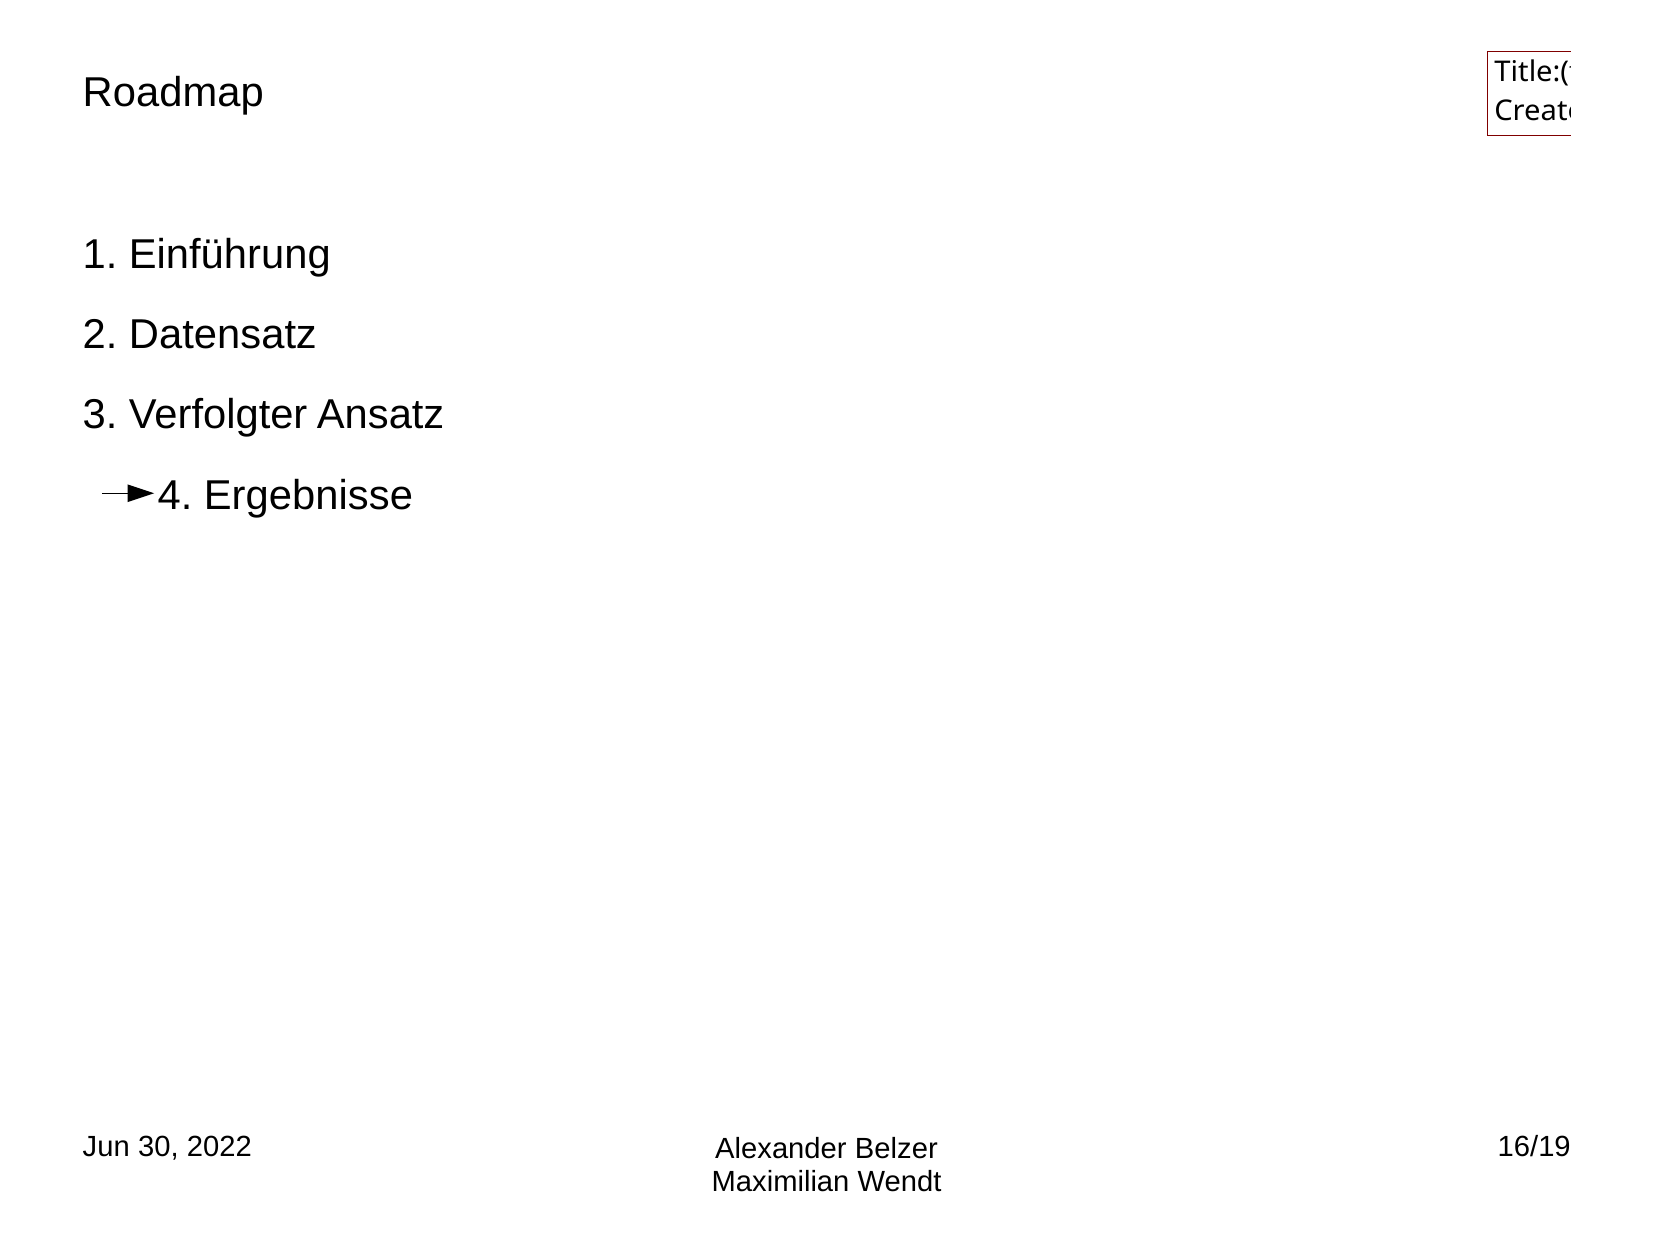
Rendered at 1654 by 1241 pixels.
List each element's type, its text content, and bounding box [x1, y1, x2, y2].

text_box 1. Einführung 2. Datensatz 3. Verfolgter Ansatz 4. Ergebnisse [82, 150, 1571, 1010]
title Roadmap [82, 34, 1571, 150]
